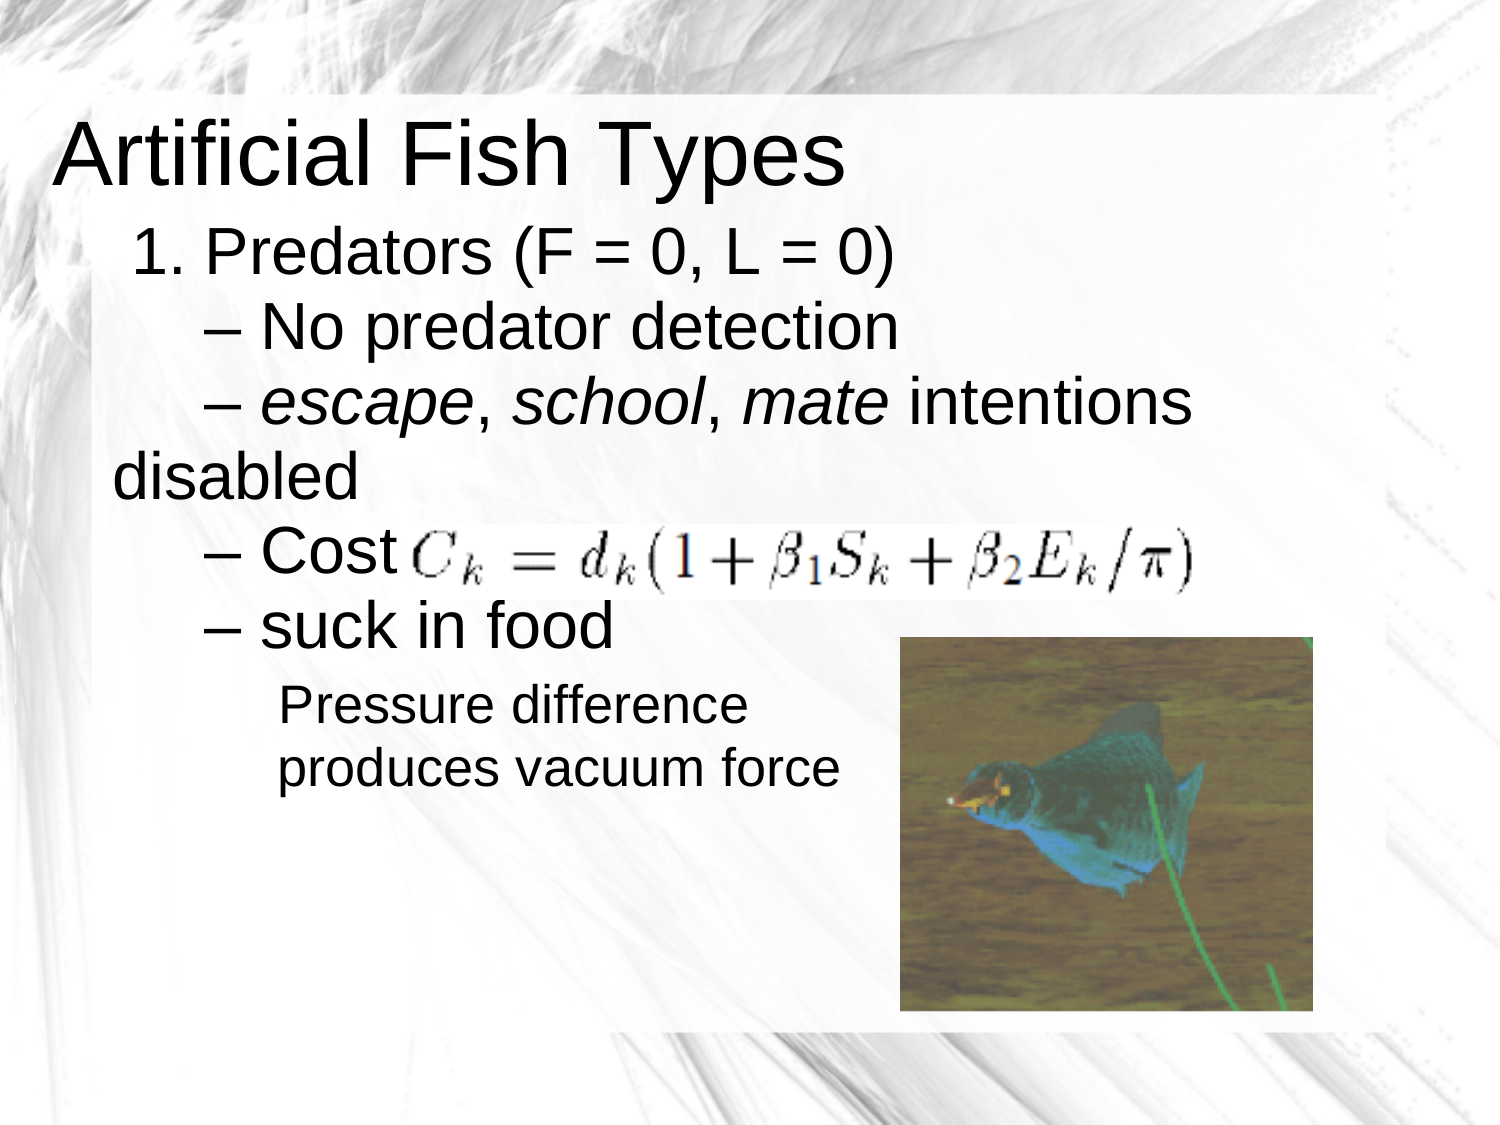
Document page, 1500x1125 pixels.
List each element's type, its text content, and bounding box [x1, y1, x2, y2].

subtitle 1. Predators (F = 0, L = 0) – No predator detection – escape, school, mate intentions disabled – Cost – suck in food Pressure difference produces vacuum force [112, 214, 1276, 799]
picture [0, 0, 1500, 1125]
title Artificial Fish Types [52, 77, 884, 230]
